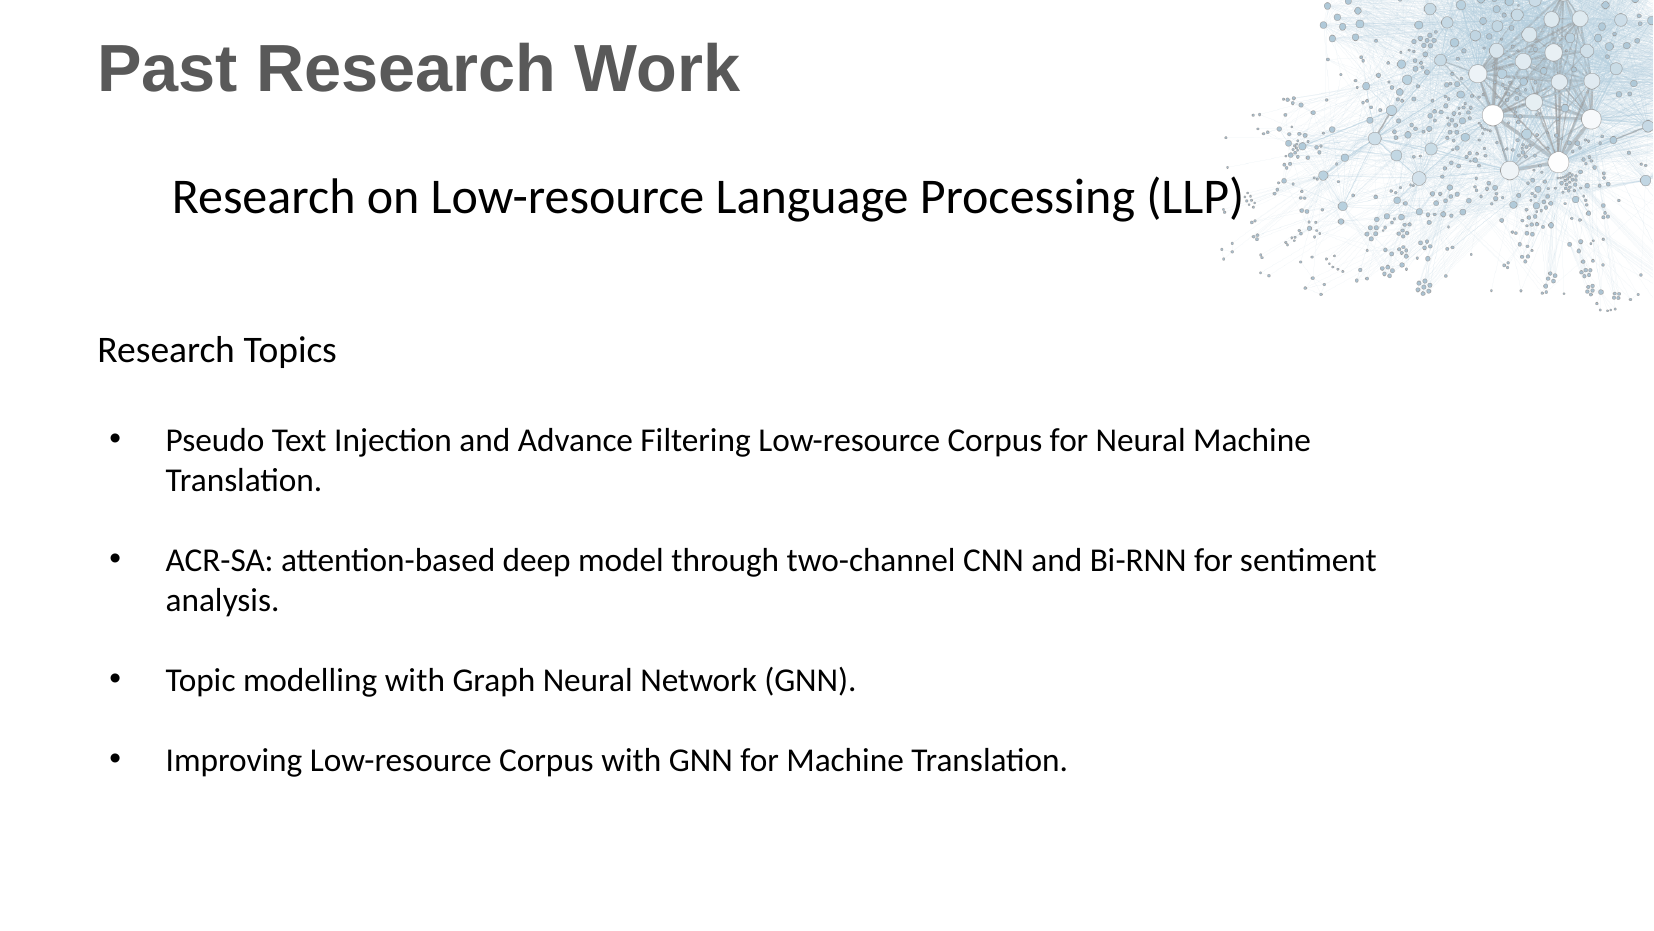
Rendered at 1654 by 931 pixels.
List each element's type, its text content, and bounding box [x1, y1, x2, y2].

text_box Pseudo Text Injection and Advance Filtering Low-resource Corpus for Neural Machine Translation. ACR-SA: attention-based deep model through two-channel CNN and Bi-RNN for sentiment analysis. Topic modelling with Graph Neural Network (GNN). Improving Low-resource Corpus with GNN for Machine Translation. [94, 410, 1402, 905]
text_box Past Research Work [82, 25, 1571, 105]
text_box Research on Low-resource Language Processing (LLP) [82, 148, 1348, 304]
text_box Research Topics [82, 317, 573, 378]
